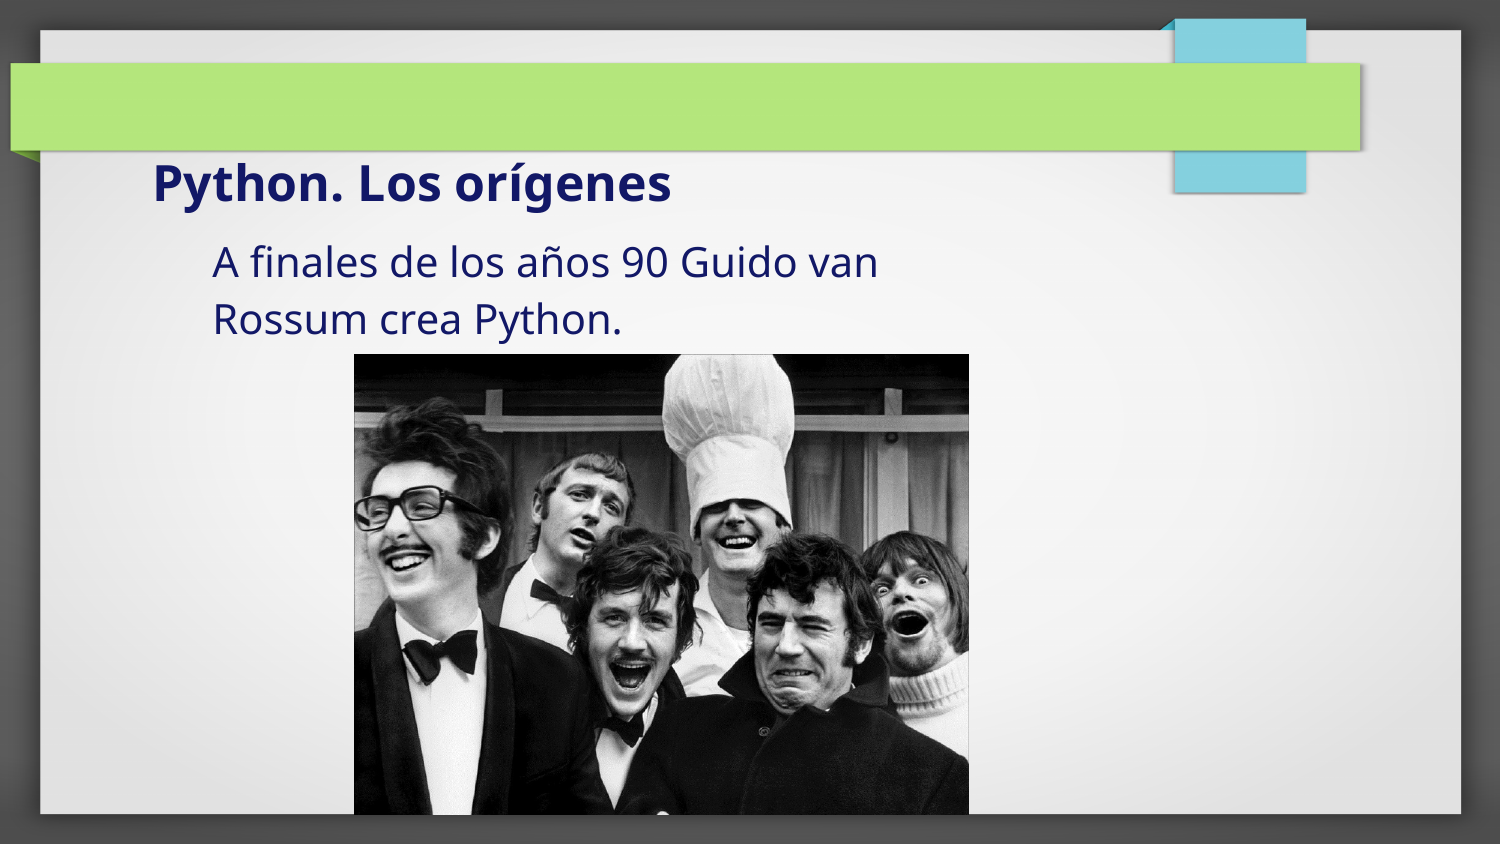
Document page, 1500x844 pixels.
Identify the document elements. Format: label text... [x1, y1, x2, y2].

list A finales de los años 90 Guido van Rossum crea Python. [137, 232, 1011, 384]
picture [0, 0, 1500, 844]
title Python. Los orígenes [137, 146, 1011, 227]
